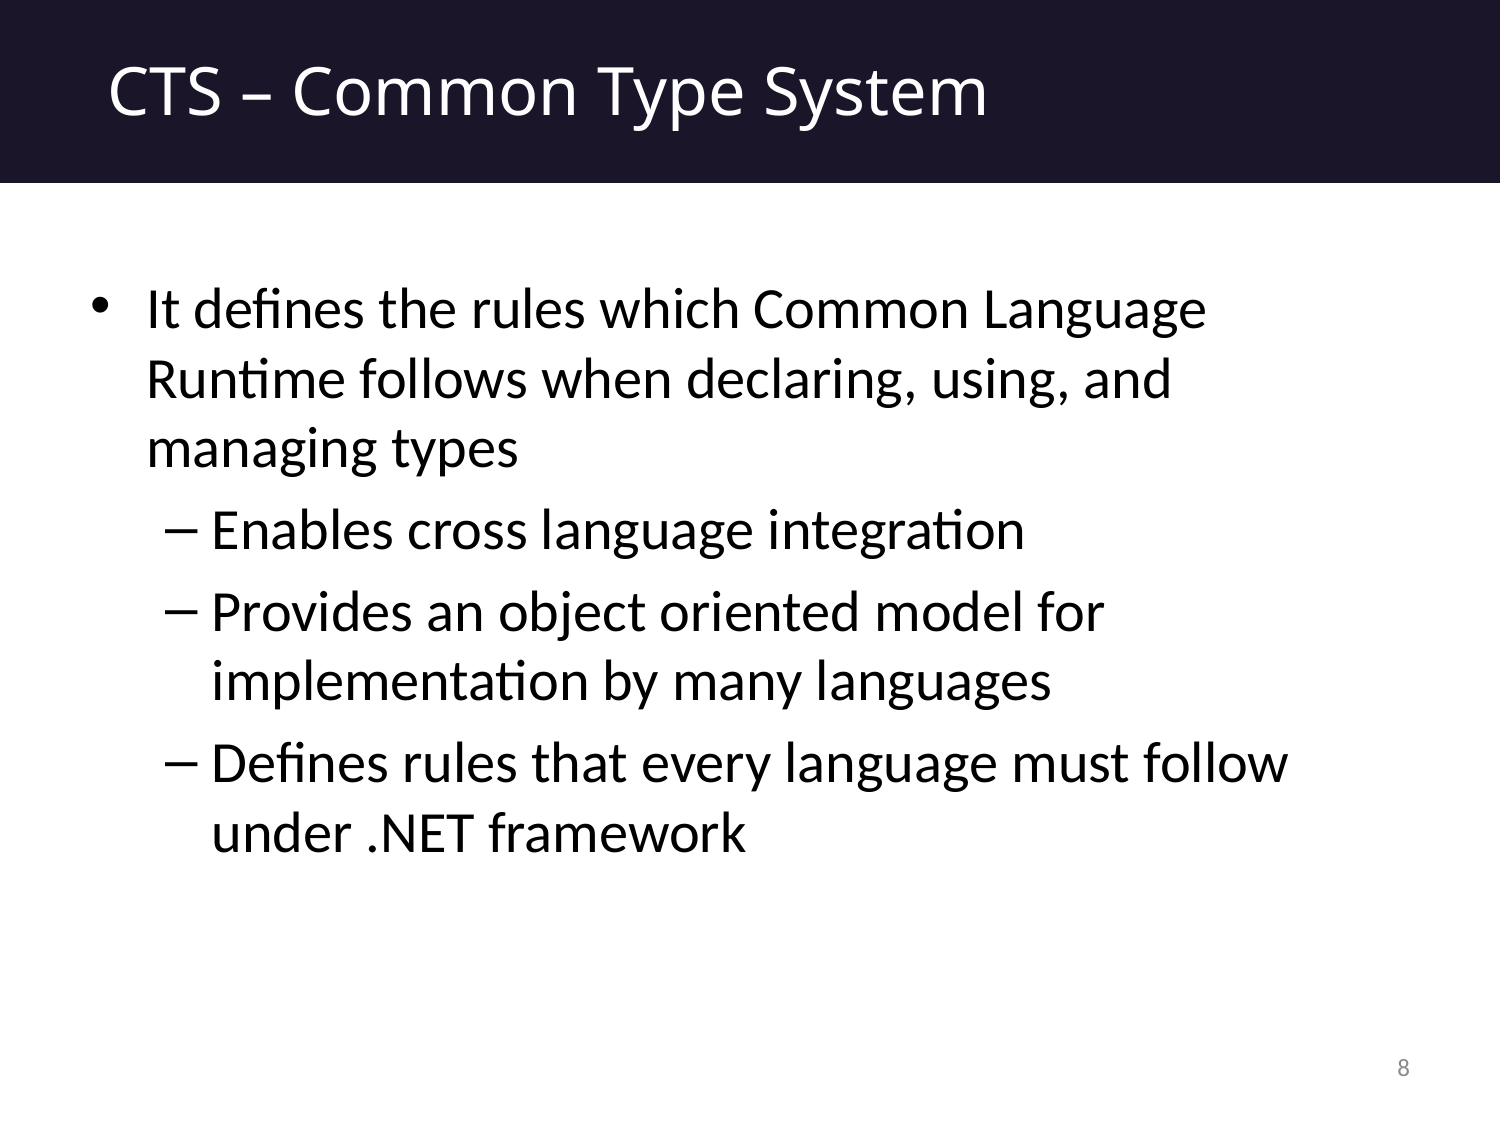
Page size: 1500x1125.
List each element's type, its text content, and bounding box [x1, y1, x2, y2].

title CTS – Common Type System [75, 0, 1425, 183]
slide_number <number> [1074, 1037, 1425, 1097]
list It defines the rules which Common Language Runtime follows when declaring, using, and managing types Enables cross language integration Provides an object oriented model for implementation by many languages Defines rules that every language must follow under .NET framework [75, 262, 1425, 1005]
